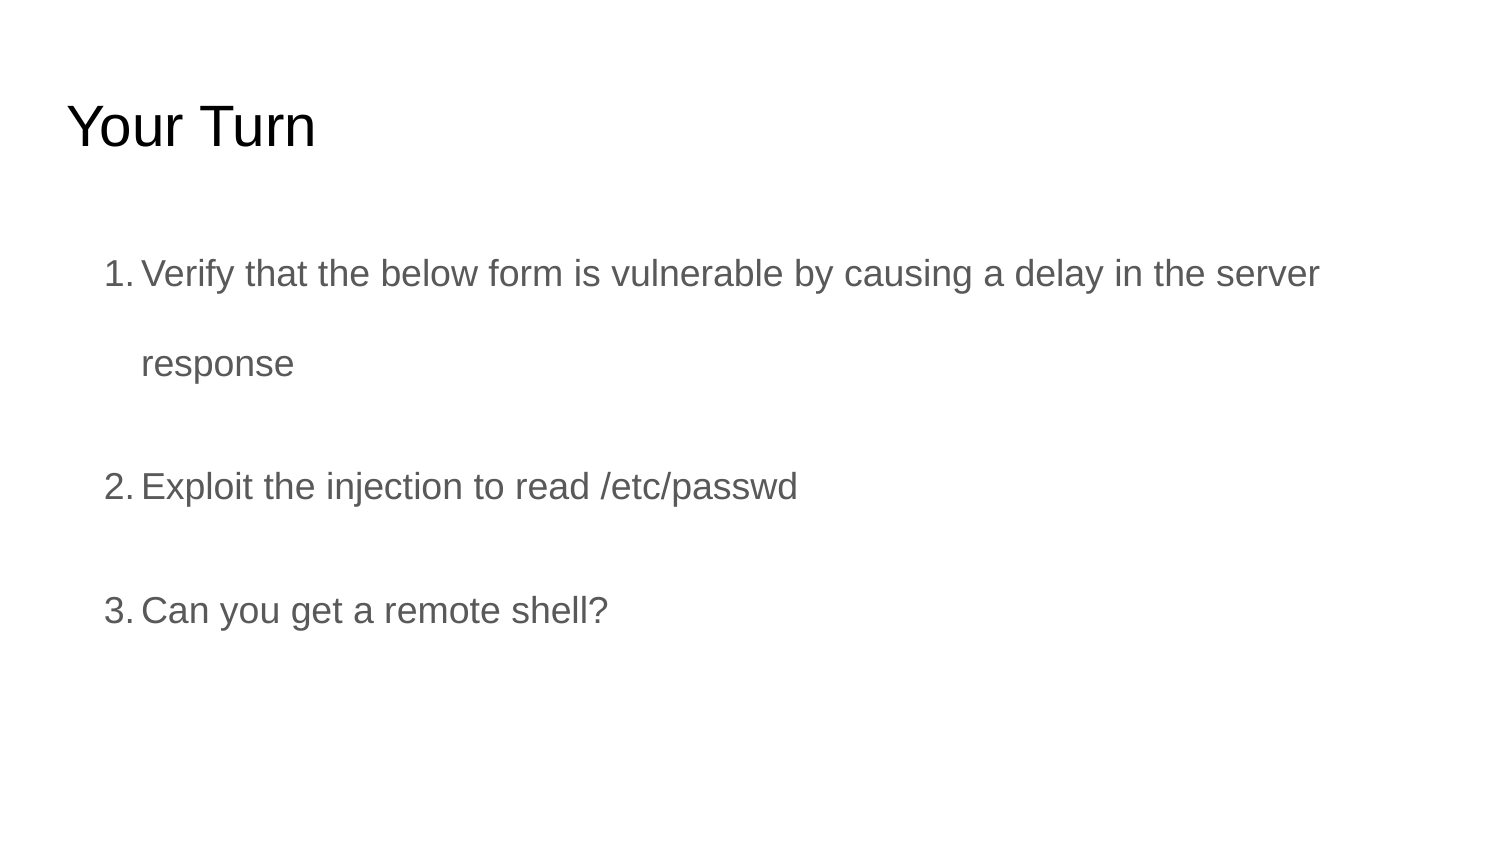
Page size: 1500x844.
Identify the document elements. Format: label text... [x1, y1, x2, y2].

list Verify that the below form is vulnerable by causing a delay in the server response Exploit the injection to read /etc/passwd Can you get a remote shell? [51, 189, 1449, 750]
title Your Turn [51, 72, 1449, 167]
